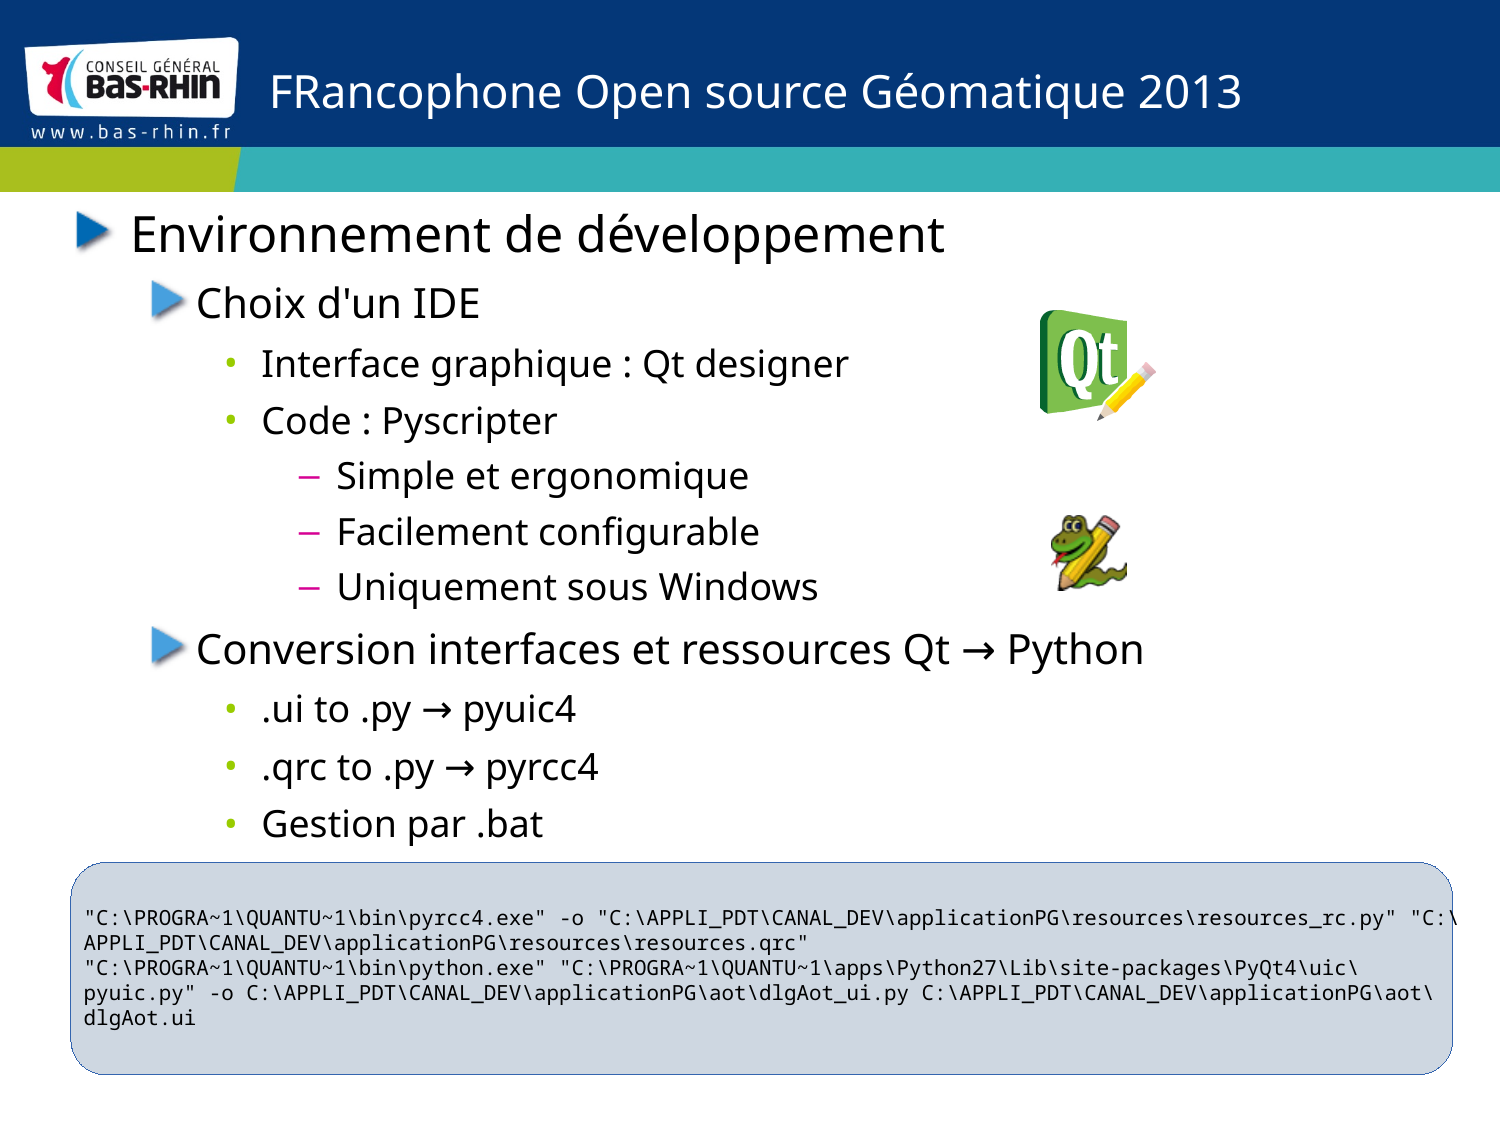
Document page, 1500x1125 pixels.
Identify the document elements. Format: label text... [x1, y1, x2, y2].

text_box [70, 862, 1453, 897]
title FRancophone Open source Géomatique 2013 [253, 30, 1471, 149]
text_box [70, 1038, 1453, 1075]
picture [1039, 307, 1158, 426]
list Environnement de développement Choix d'un IDE Interface graphique : Qt designer Code : Pyscripter Simple et ergonomique Facilement configurable Uniquement sous Windows Conversion interfaces et ressources Qt → Python .ui to .py → pyuic4 .qrc to .py → pyrcc4 Gestion par .bat [59, 194, 1410, 853]
text_box "C:\PROGRA~1\QUANTU~1\bin\pyrcc4.exe" -o "C:\APPLI_PDT\CANAL_DEV\applicationPG\resources\resources_rc.py" "C:\APPLI_PDT\CANAL_DEV\applicationPG\resources\resources.qrc" "C:\PROGRA~1\QUANTU~1\bin\python.exe" "C:\PROGRA~1\QUANTU~1\apps\Python27\Lib\site-packages\PyQt4\uic\pyuic.py" -o C:\APPLI_PDT\CANAL_DEV\applicationPG\aot\dlgAot_ui.py C:\APPLI_PDT\CANAL_DEV\applicationPG\aot\dlgAot.ui [12, 897, 1477, 1038]
picture [1051, 515, 1127, 591]
picture [0, 0, 1500, 192]
